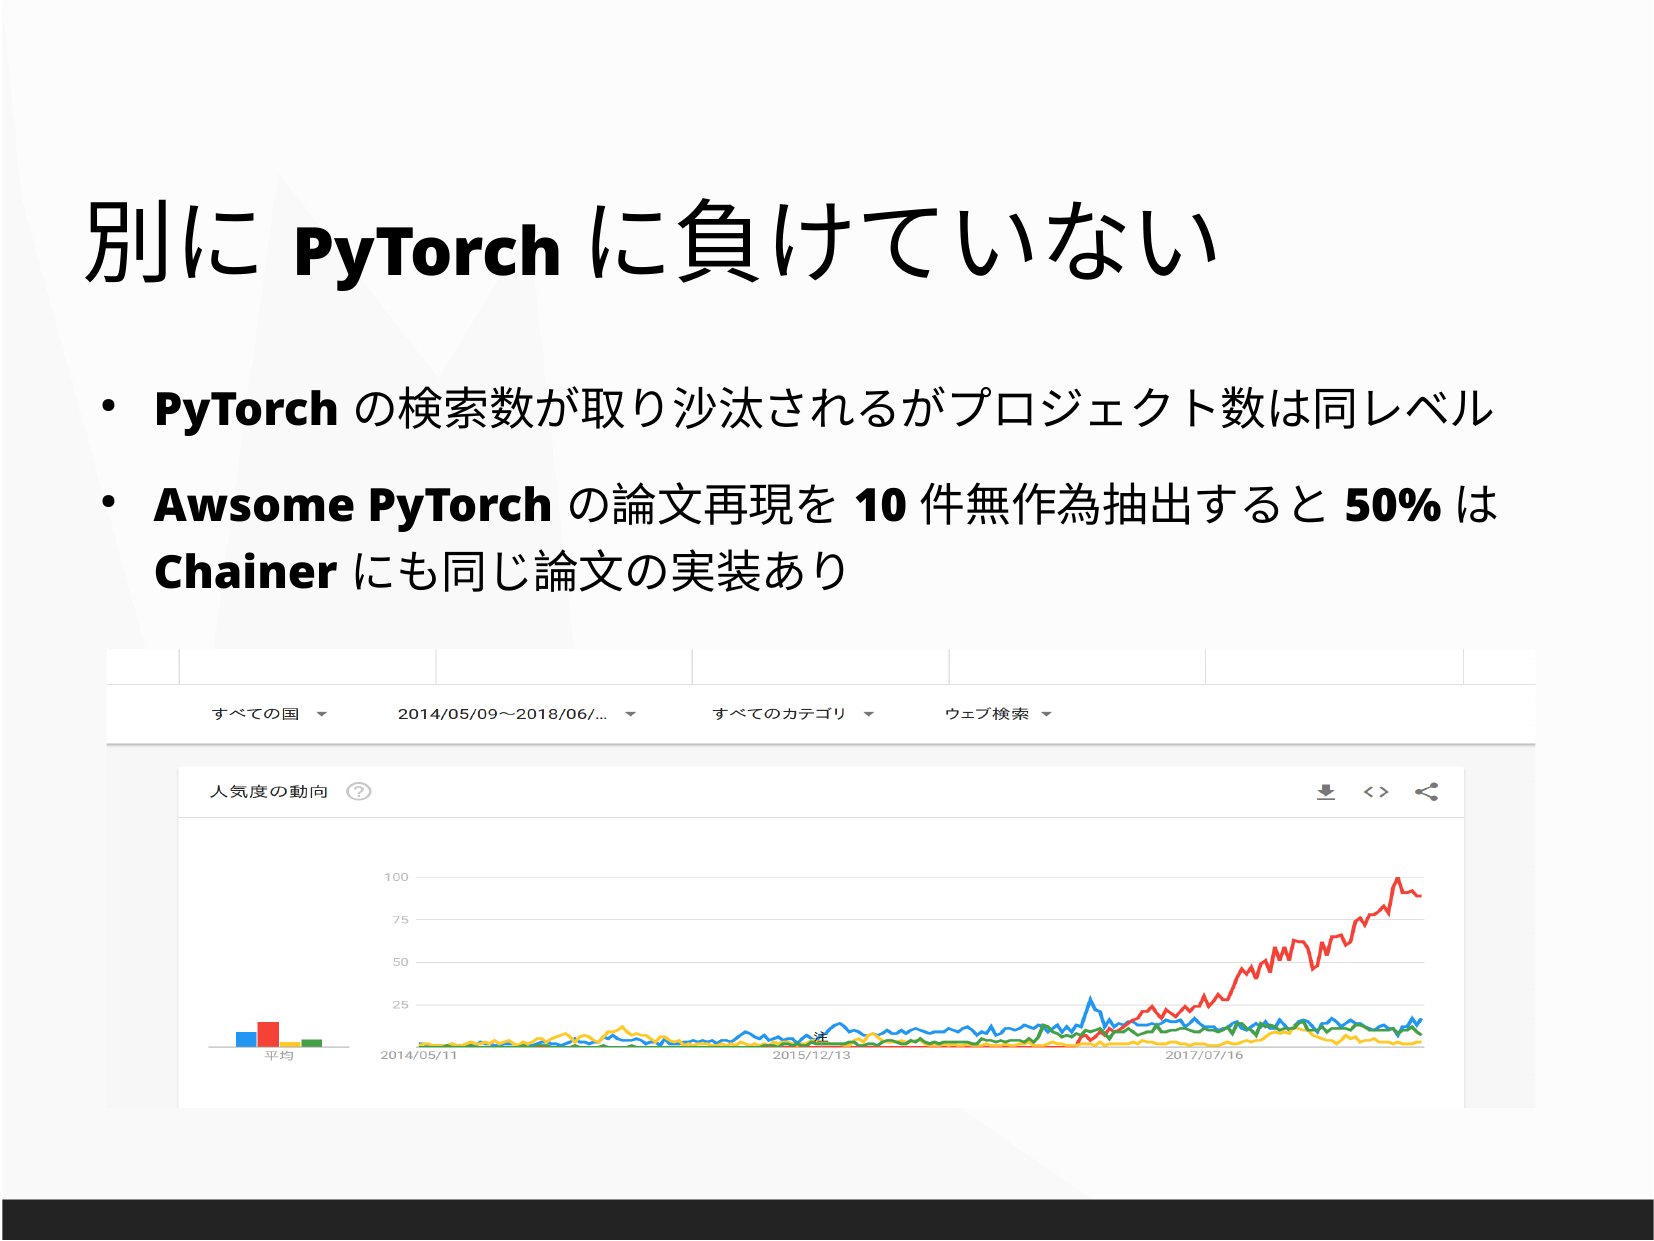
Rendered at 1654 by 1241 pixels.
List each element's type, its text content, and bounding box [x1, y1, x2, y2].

title 別にPyTorchに負けていない [82, 132, 1571, 340]
picture [2, 0, 1654, 1241]
list PyTorchの検索数が取り沙汰されるがプロジェクト数は同レベル Awsome PyTorchの論文再現を10件無作為抽出すると50%はChainerにも同じ論文の実装あり [82, 372, 1571, 1093]
